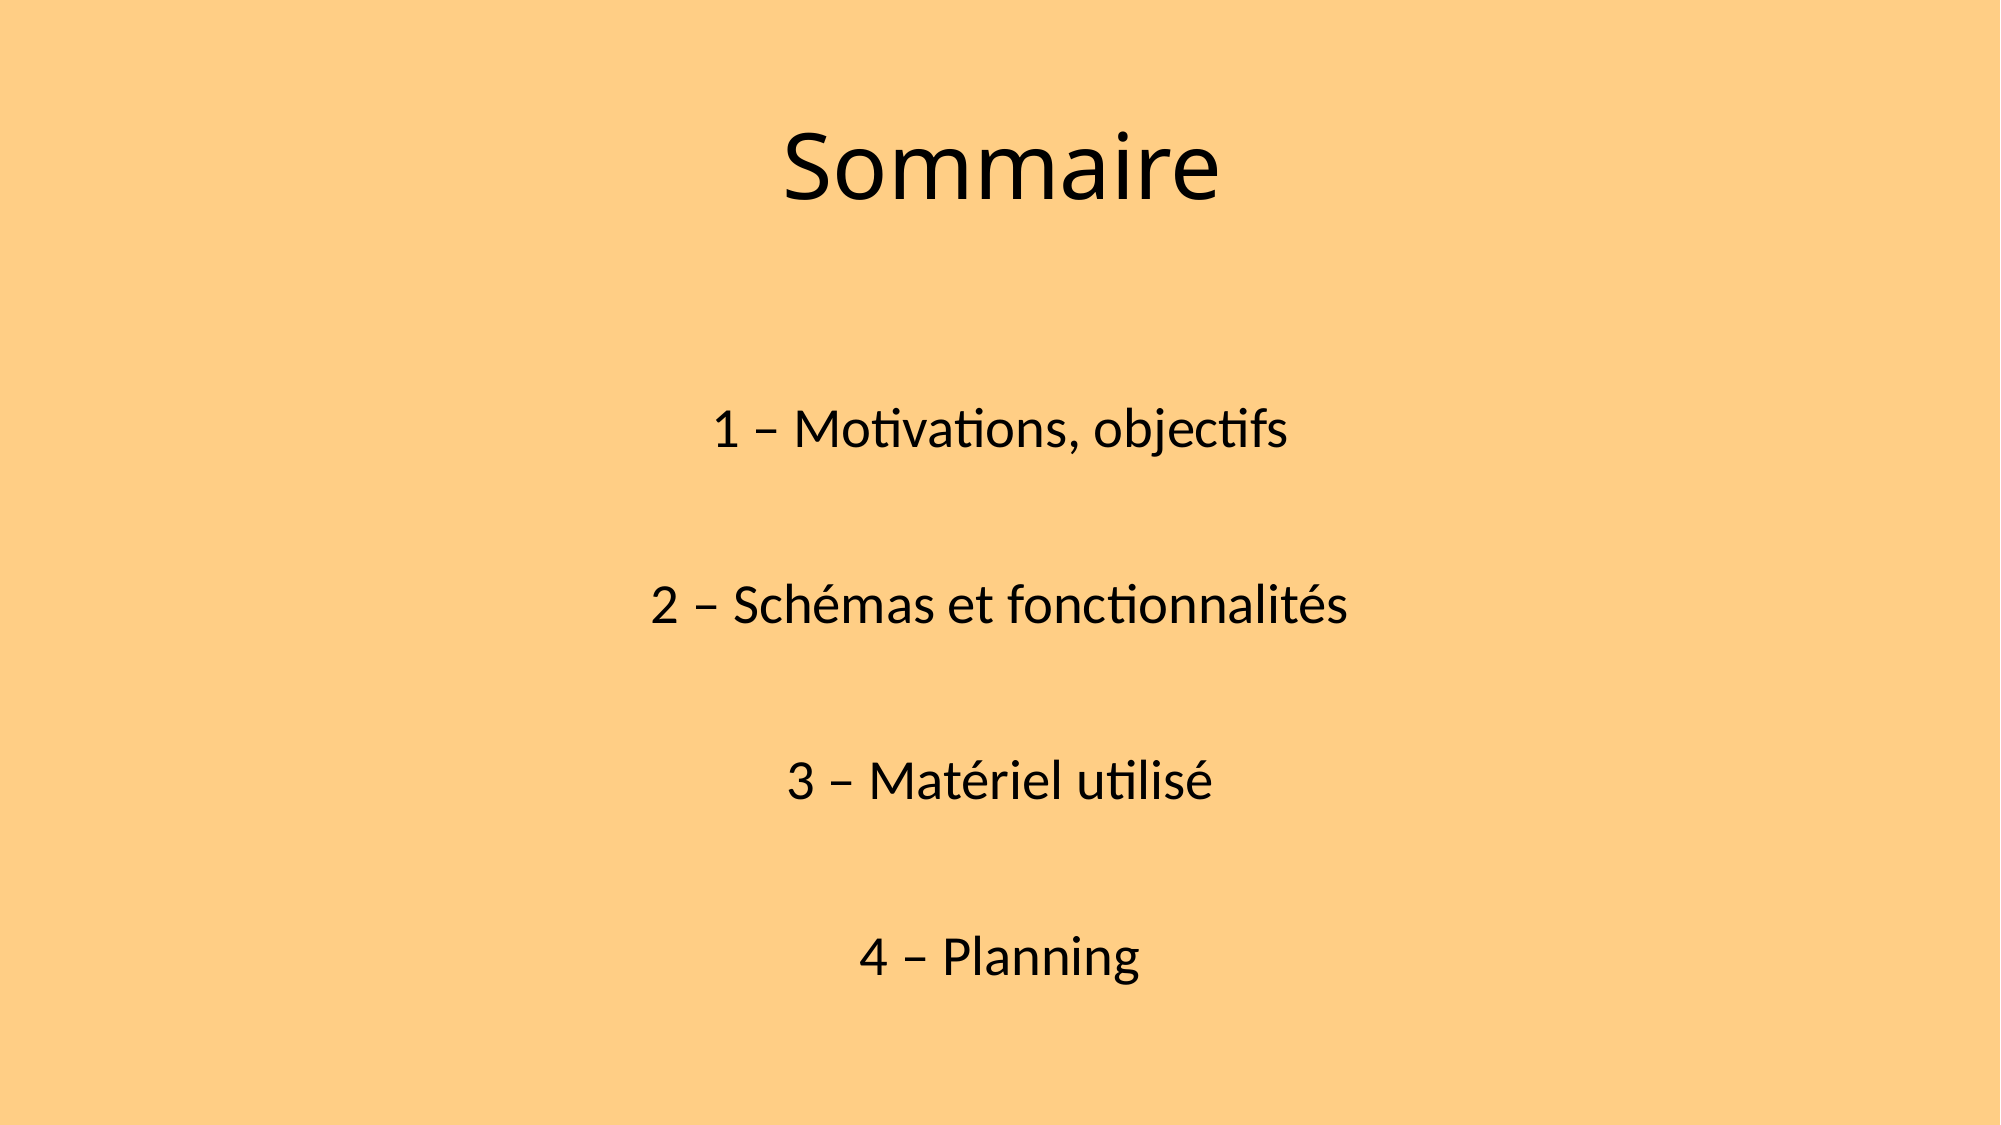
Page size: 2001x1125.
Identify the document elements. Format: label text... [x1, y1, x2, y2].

title Sommaire [767, 68, 1297, 272]
list 1 – Motivations, objectifs 2 – Schémas et fonctionnalités 3 – Matériel utilisé 4 – Planning [524, 383, 1476, 999]
